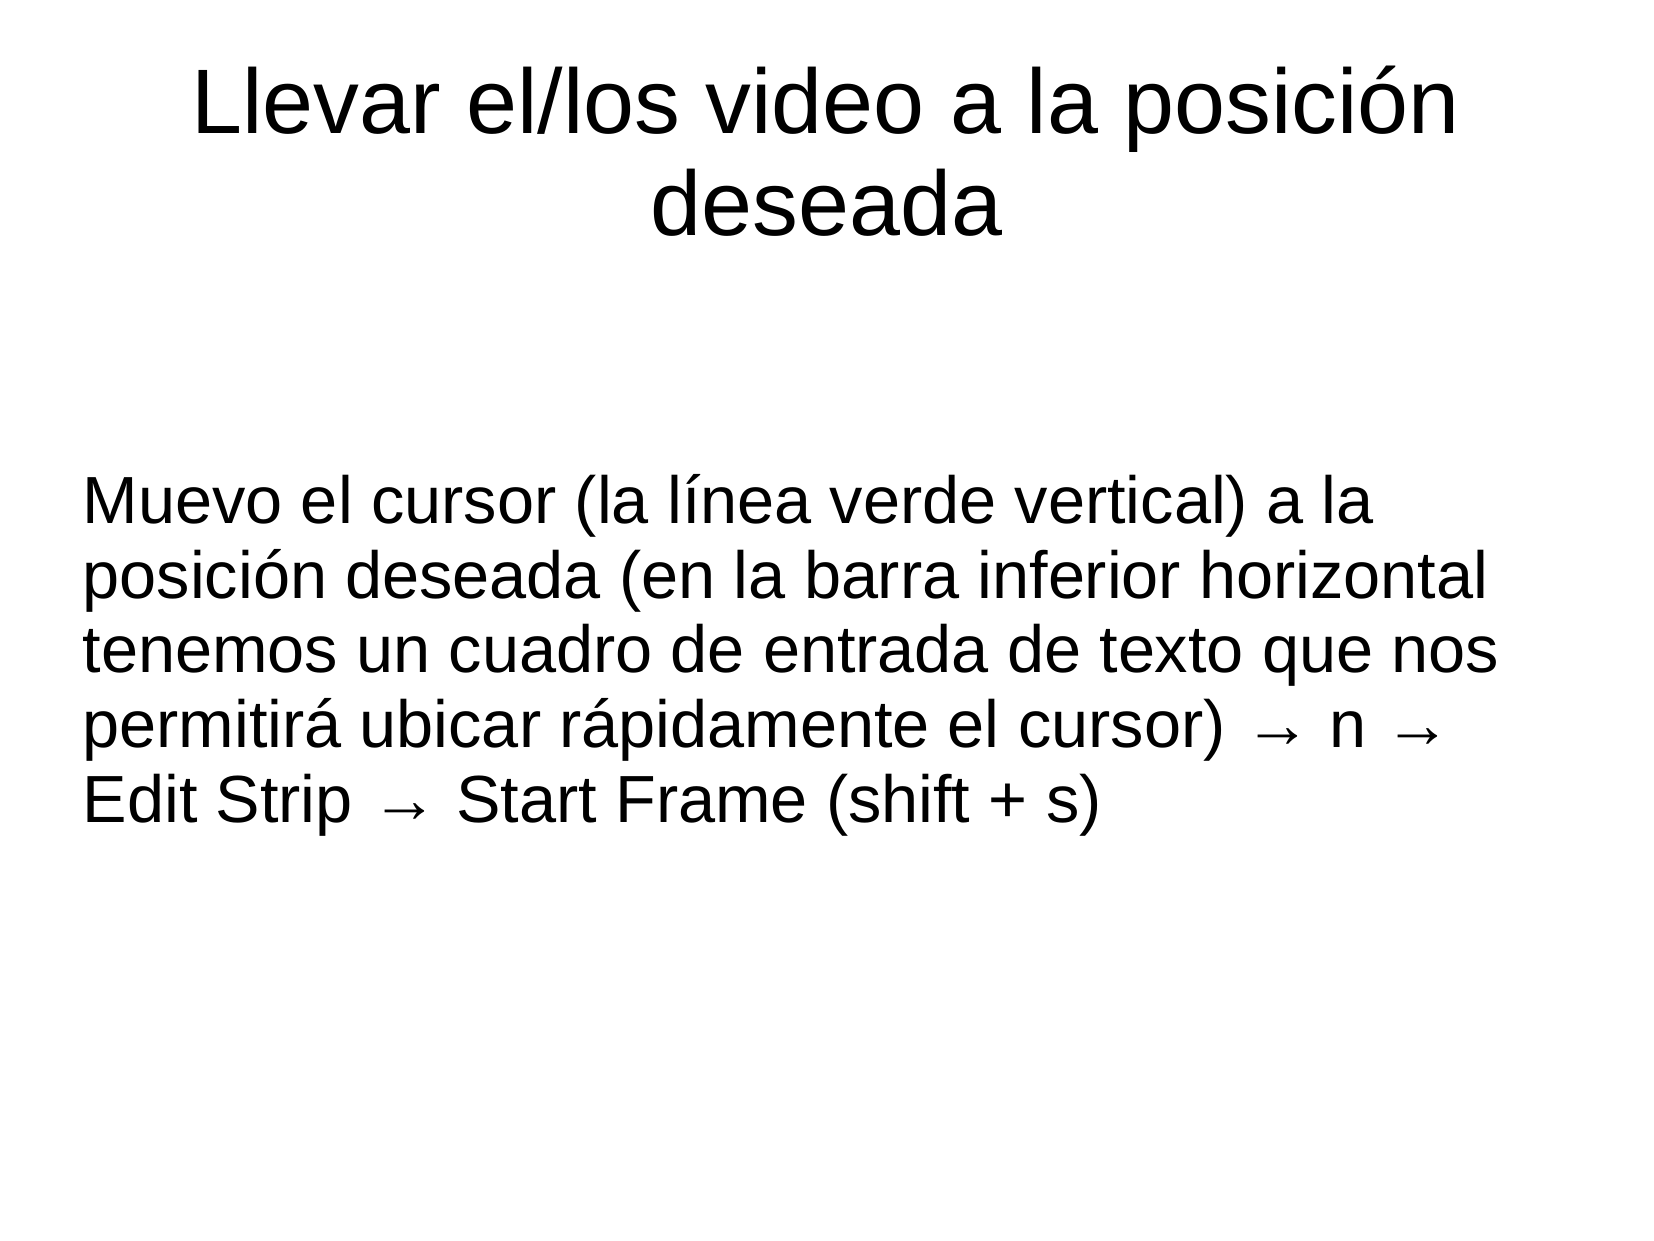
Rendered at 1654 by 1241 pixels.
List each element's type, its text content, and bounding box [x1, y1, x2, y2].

subtitle Muevo el cursor (la línea verde vertical) a la posición deseada (en la barra inferior horizontal tenemos un cuadro de entrada de texto que nos permitirá ubicar rápidamente el cursor) → n → Edit Strip → Start Frame (shift + s) [82, 290, 1571, 1010]
title Llevar el/los video a la posición deseada [82, 49, 1571, 257]
